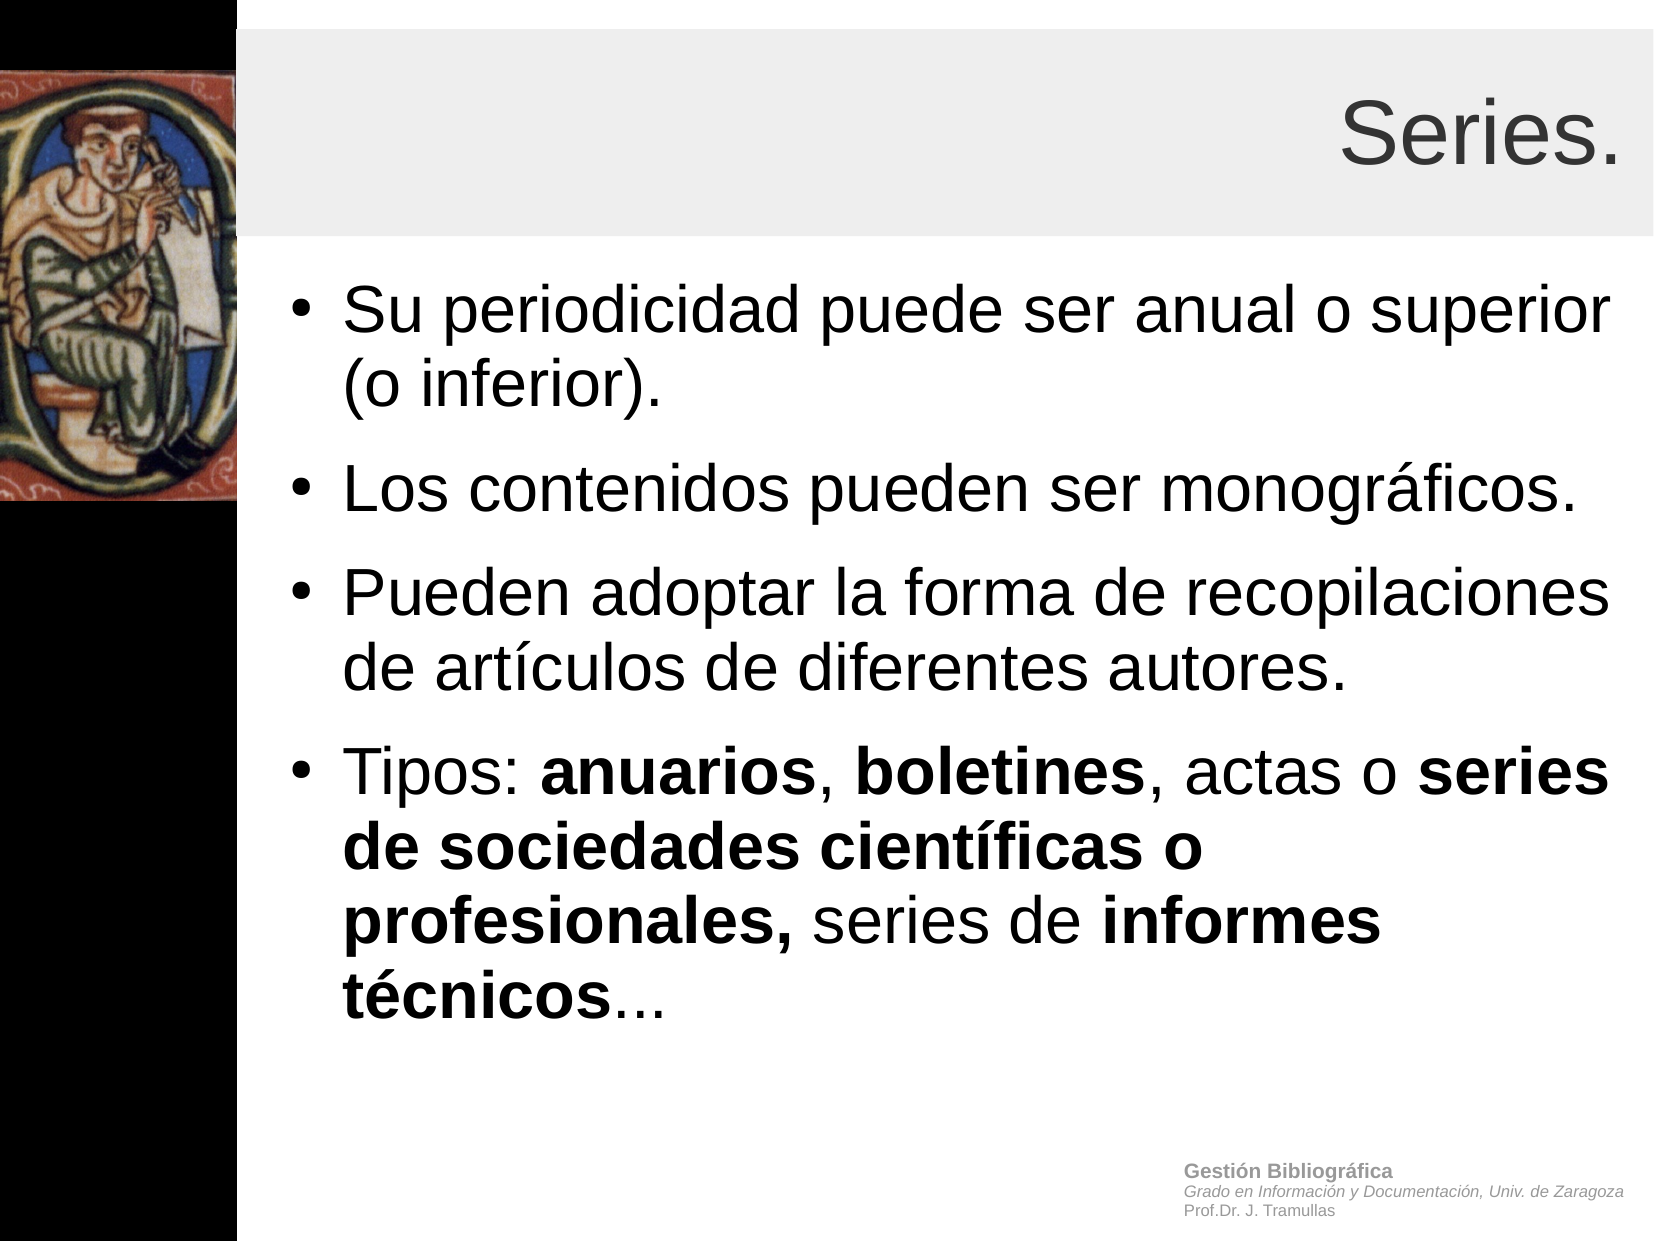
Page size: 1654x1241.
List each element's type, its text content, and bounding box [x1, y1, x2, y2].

title Series. [236, 29, 1654, 237]
list Su periodicidad puede ser anual o superior (o inferior). Los contenidos pueden ser monográficos. Pueden adoptar la forma de recopilaciones de artículos de diferentes autores. Tipos: anuarios, boletines, actas o series de sociedades científicas o profesionales, series de informes técnicos... [271, 271, 1619, 1134]
picture [0, 70, 237, 501]
